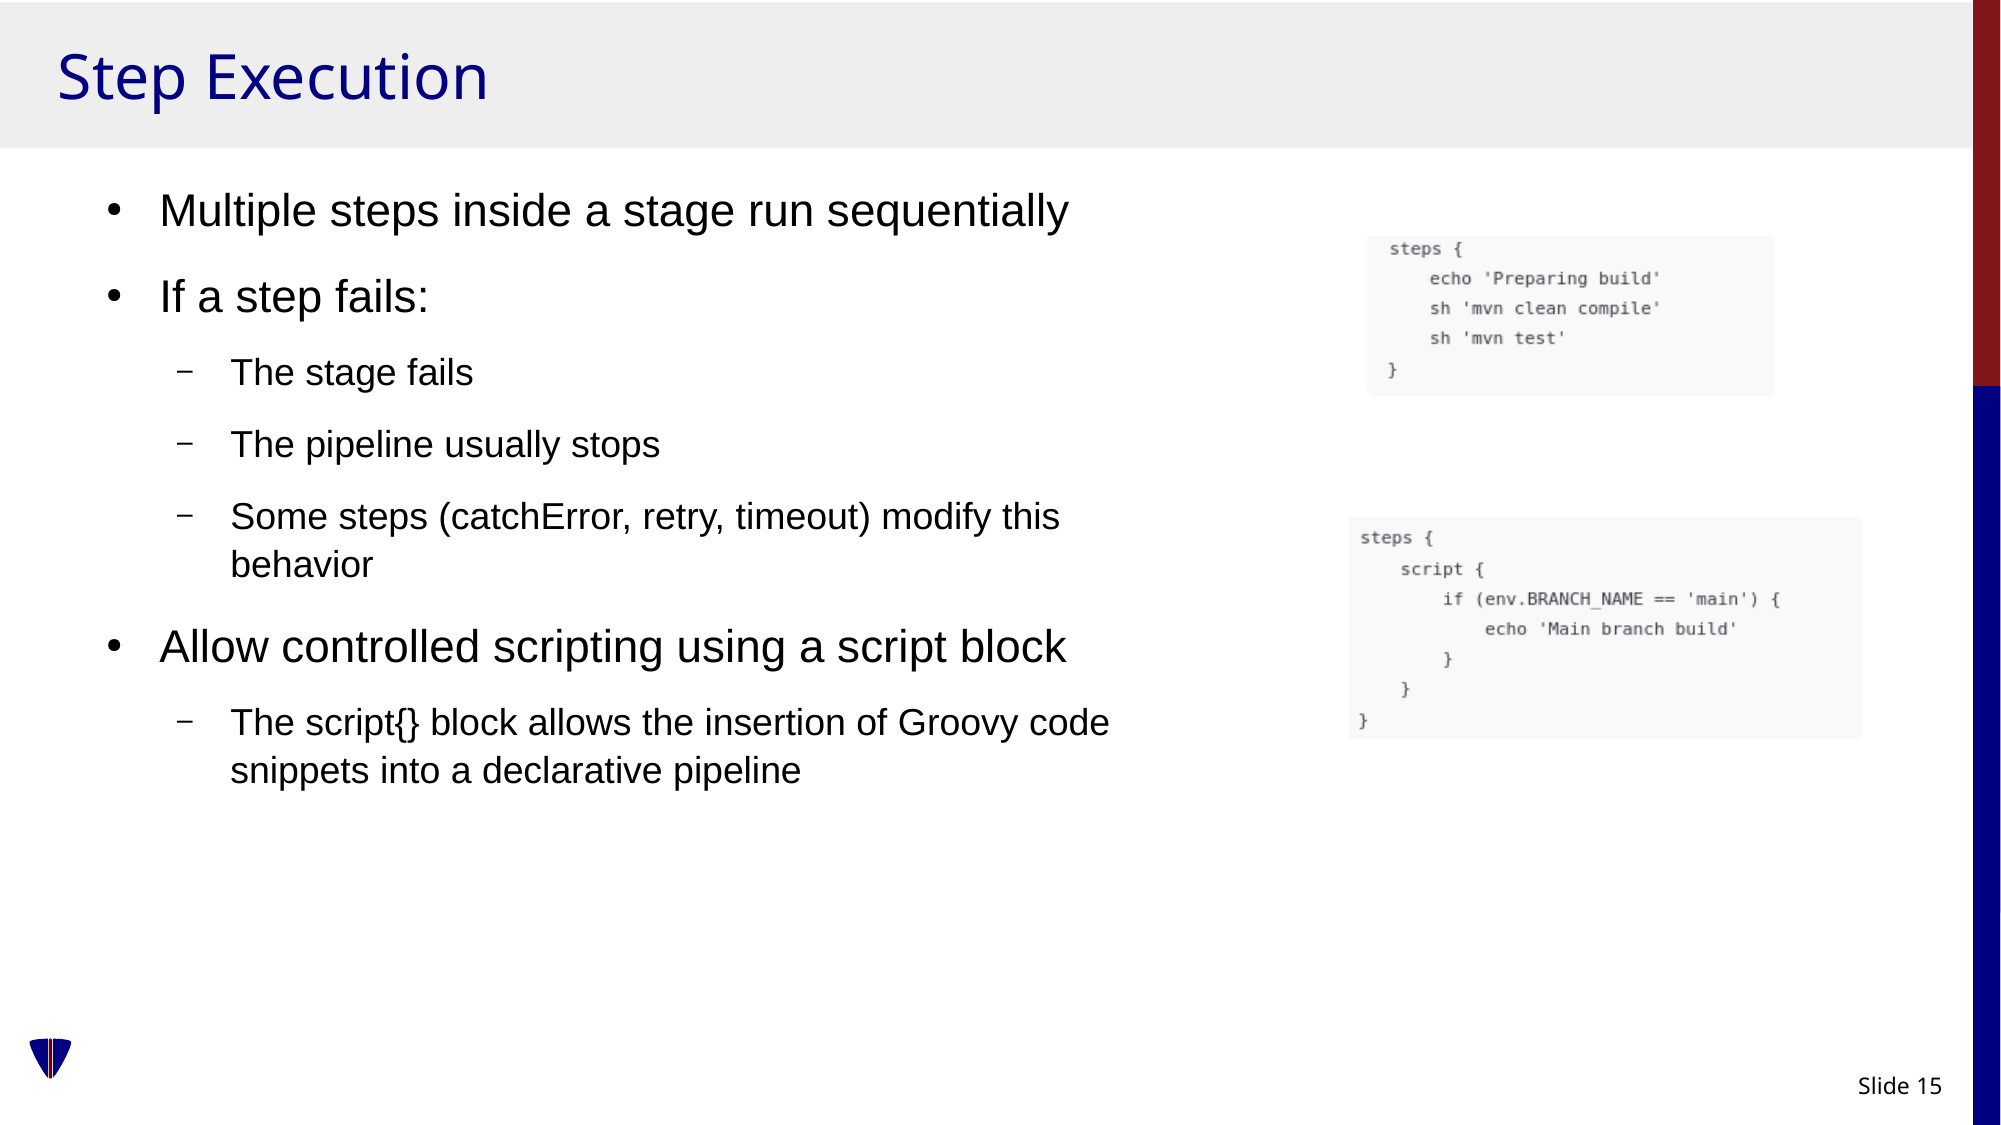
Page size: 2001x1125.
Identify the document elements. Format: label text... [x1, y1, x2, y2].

picture [1358, 236, 1774, 396]
picture [1349, 517, 1861, 739]
title Step Execution [0, 2, 1973, 148]
list Multiple steps inside a stage run sequentially If a step fails: The stage fails The pipeline usually stops Some steps (catchError, retry, timeout) modify this behavior Allow controlled scripting using a script block The script{} block allows the insertion of Groovy code snippets into a declarative pipeline [88, 177, 1123, 1034]
